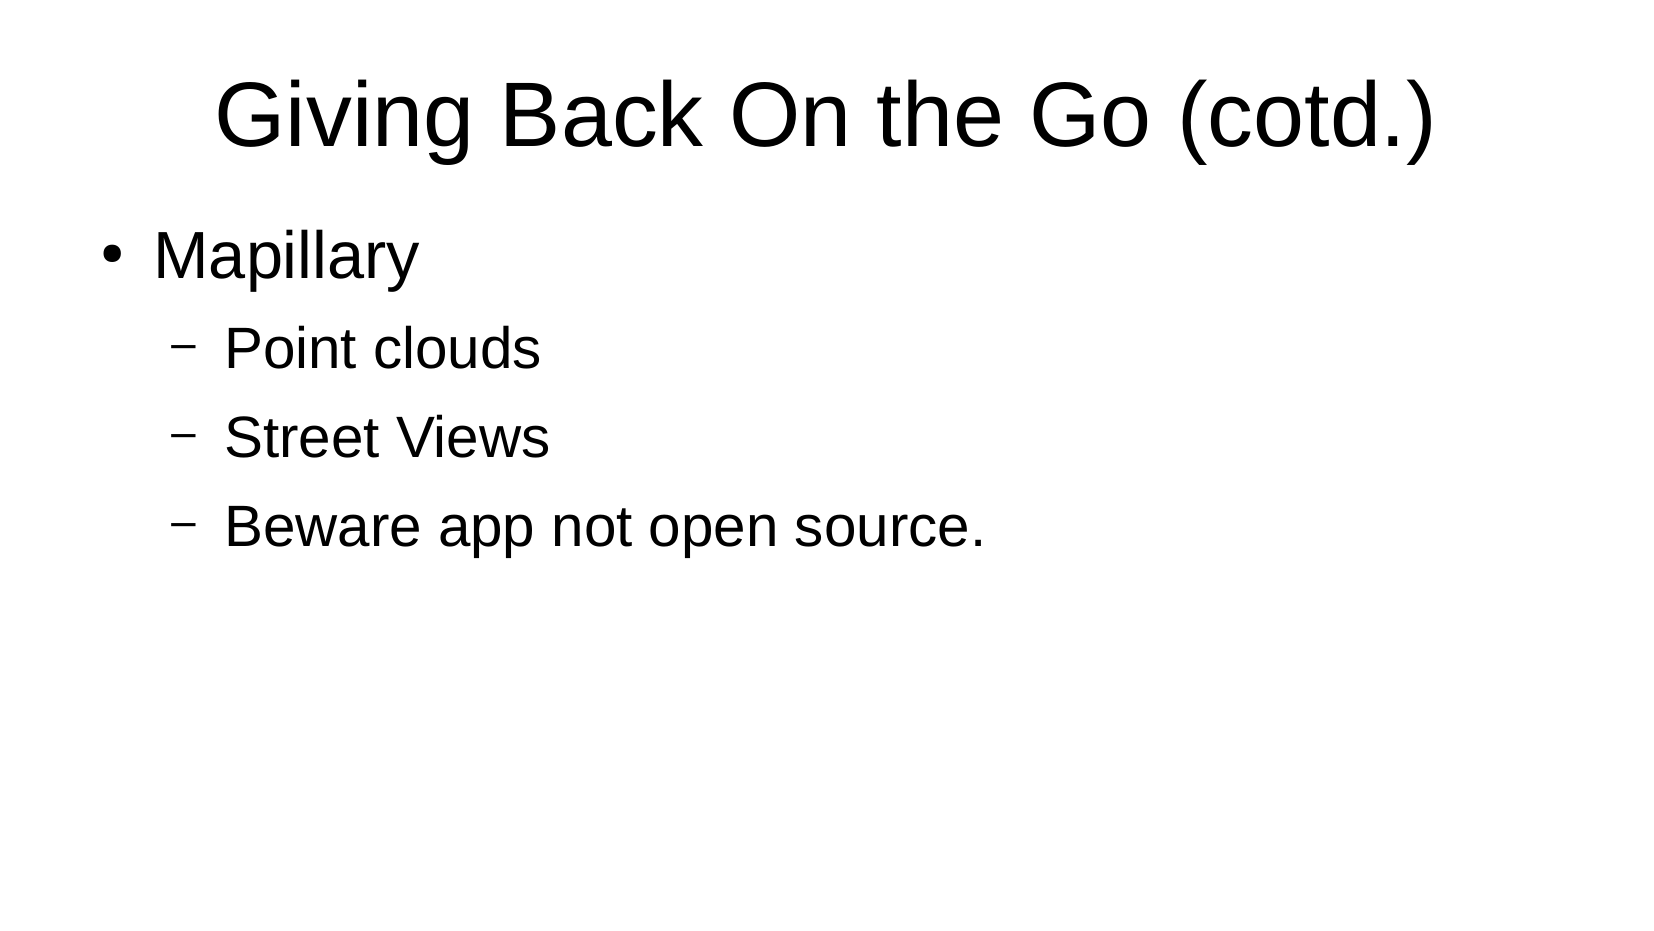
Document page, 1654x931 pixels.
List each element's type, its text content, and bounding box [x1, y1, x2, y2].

list Mapillary Point clouds Street Views Beware app not open source. [82, 217, 1571, 758]
title Giving Back On the Go (cotd.) [82, 37, 1571, 193]
